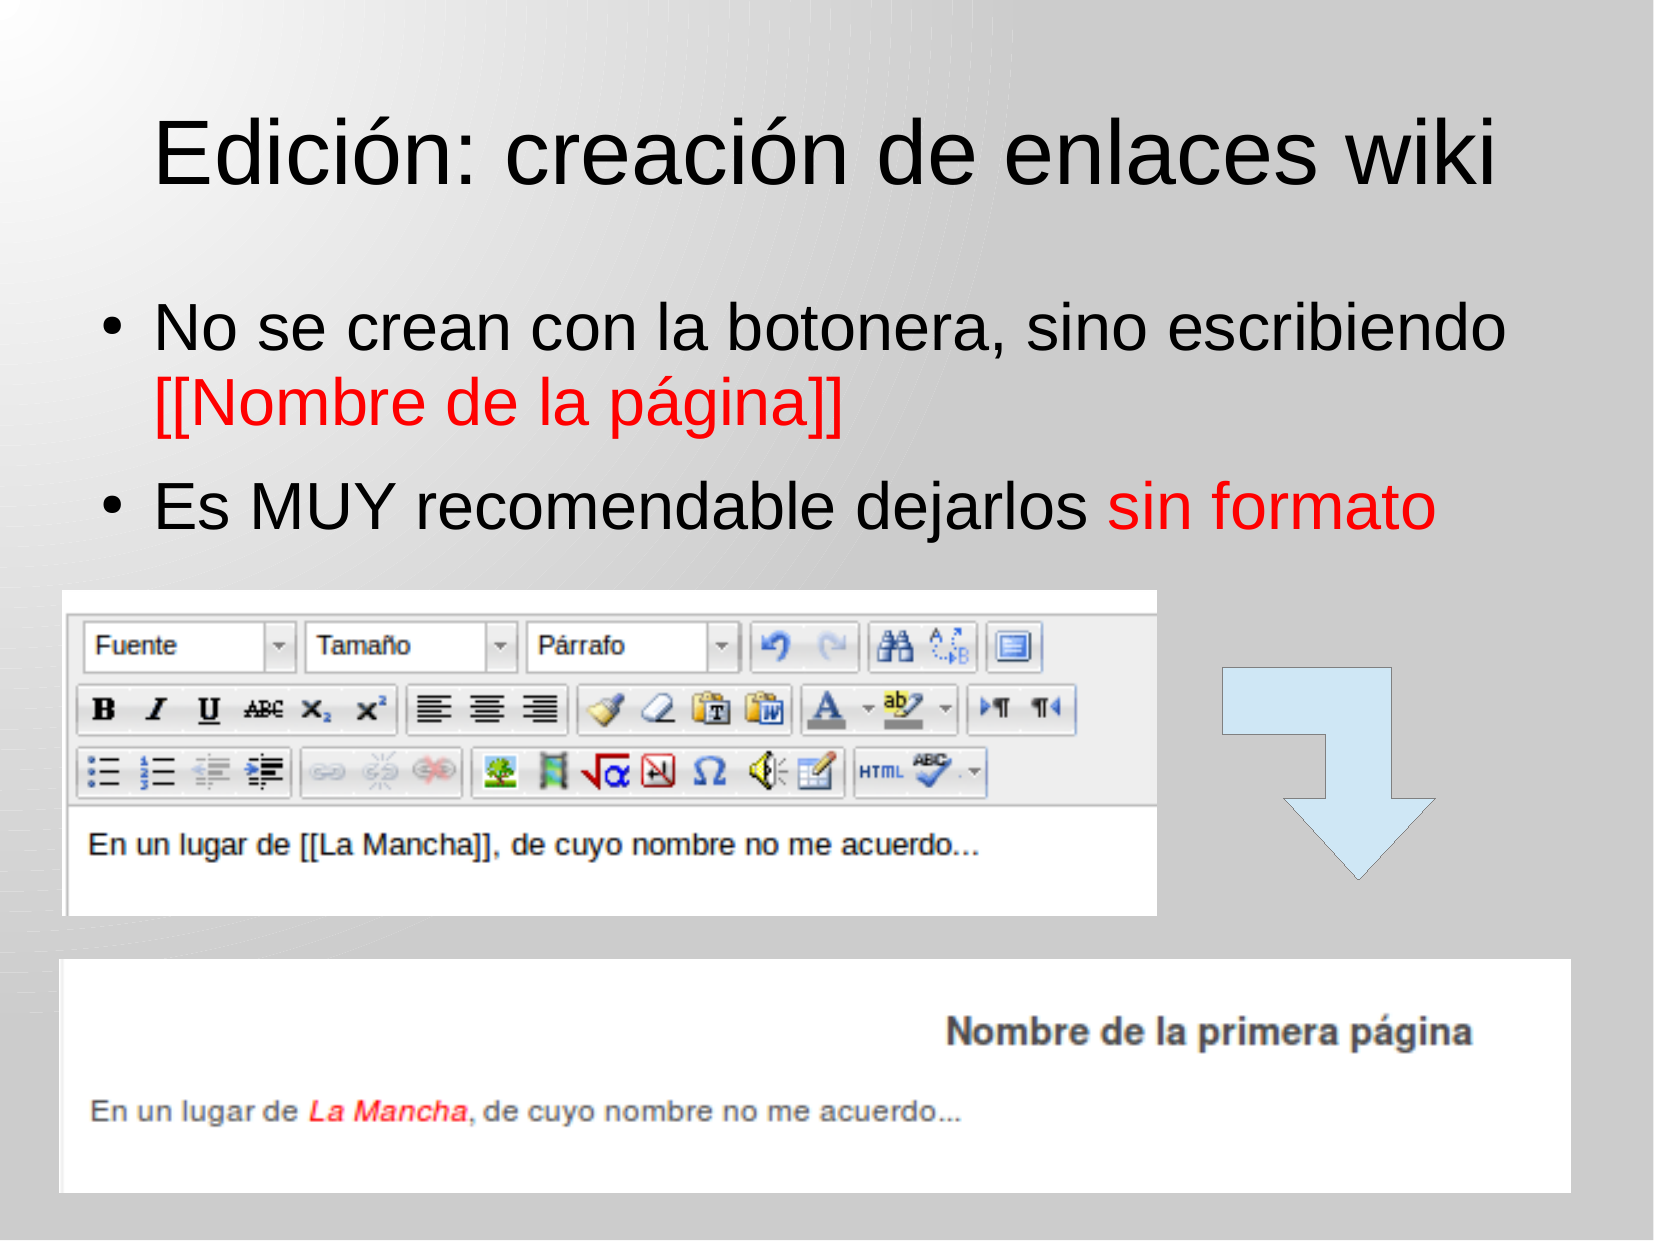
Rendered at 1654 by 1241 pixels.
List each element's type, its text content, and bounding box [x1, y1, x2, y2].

title Edición: creación de enlaces wiki [82, 49, 1571, 257]
text_box [1222, 667, 1436, 880]
picture [59, 959, 1571, 1193]
picture [62, 590, 1157, 916]
list No se crean con la botonera, sino escribiendo [[Nombre de la página]] Es MUY recomendable dejarlos sin formato [82, 290, 1538, 959]
